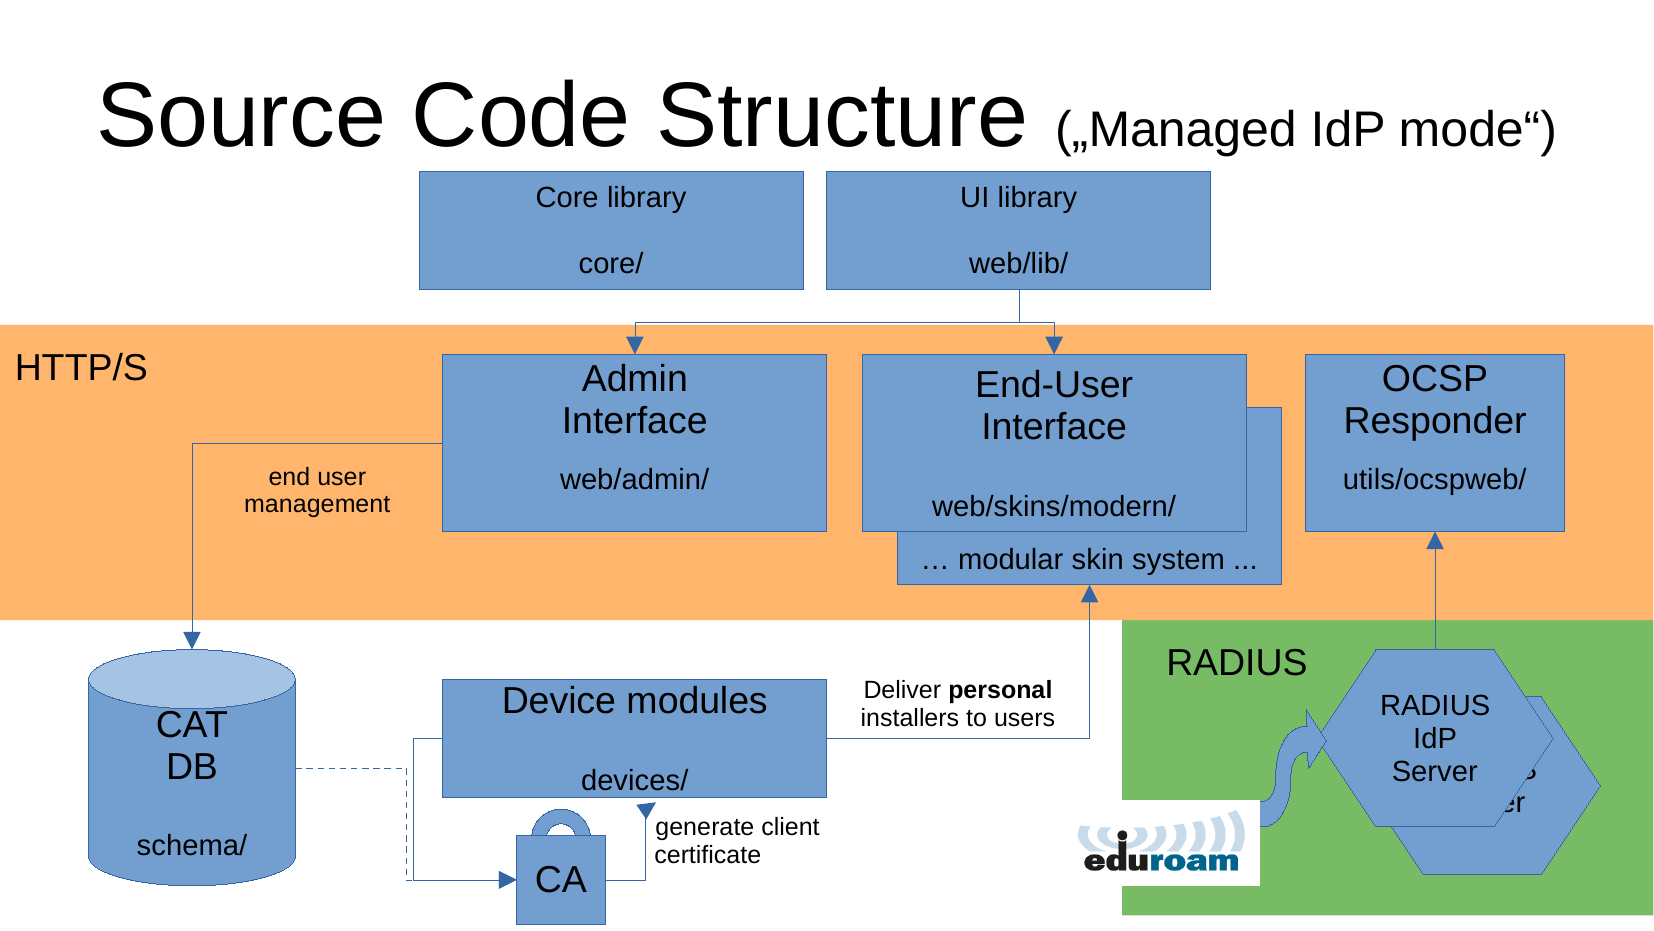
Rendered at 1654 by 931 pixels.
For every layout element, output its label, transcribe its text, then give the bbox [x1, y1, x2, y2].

text_box RADIUS Server [1391, 696, 1601, 875]
text_box UI library web/lib/ [826, 171, 1211, 290]
text_box Core library core/ [419, 171, 804, 290]
picture [1062, 800, 1260, 886]
text_box HTTP/S [1055, 324, 1654, 621]
text_box OCSP Responder utils/ocspweb/ [1305, 354, 1565, 532]
text_box CAT DB schema/ [88, 681, 296, 886]
text_box HTTP/S [0, 324, 635, 621]
text_box RADIUS [1122, 621, 1435, 801]
text_box RADIUS [1122, 621, 1654, 916]
text_box Admin Interface web/admin/ [442, 354, 827, 532]
text_box [531, 809, 591, 835]
text_box Device modules devices/ [442, 679, 827, 798]
text_box CA [516, 835, 606, 925]
text_box [1260, 709, 1327, 827]
text_box RADIUS IdP Server [1321, 649, 1554, 827]
text_box HTTP/S [193, 324, 1089, 621]
title Source Code Structure („Managed IdP mode“) [82, 37, 1571, 193]
text_box End-User Interface web/skins/modern/ [862, 354, 1247, 532]
text_box … modular skin system ... [897, 407, 1282, 585]
